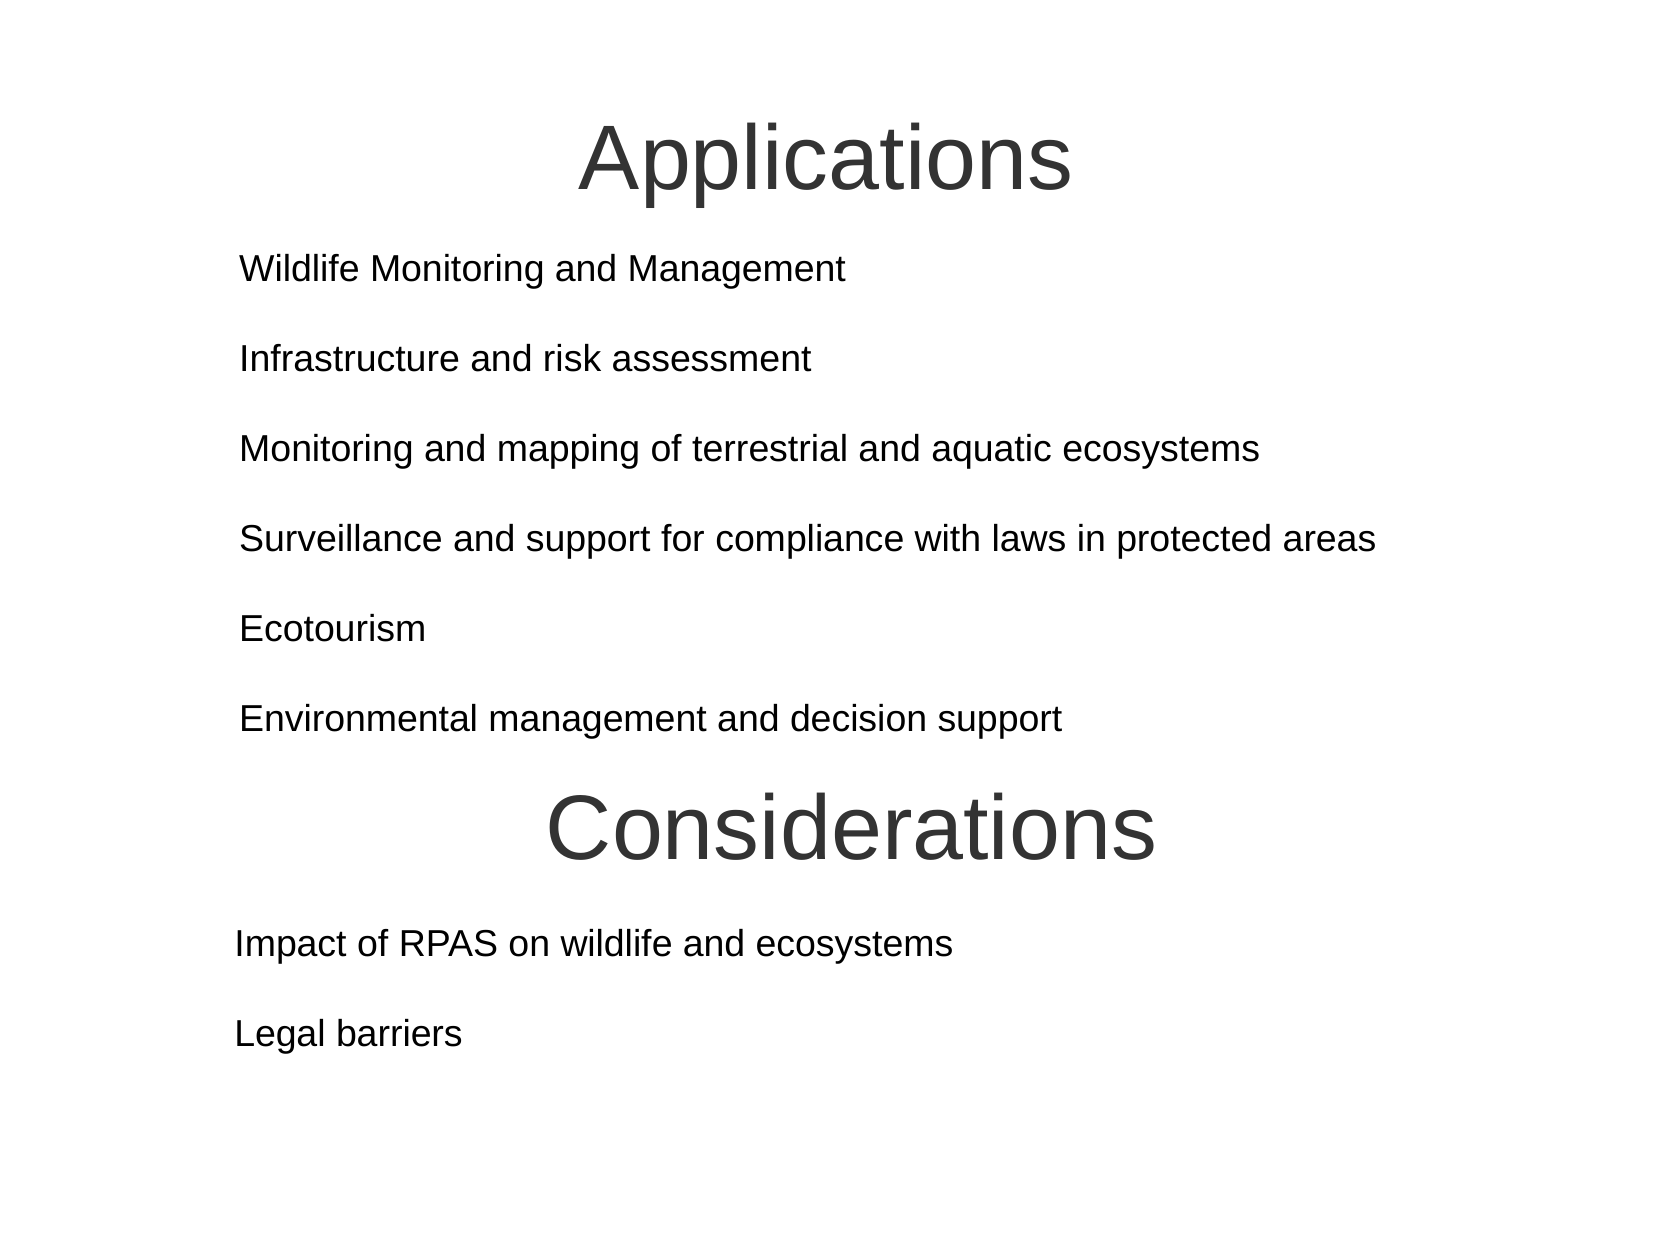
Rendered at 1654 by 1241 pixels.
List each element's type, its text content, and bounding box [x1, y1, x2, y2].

text_box Considerations [540, 720, 1164, 926]
text_box Applications [82, 49, 1571, 257]
text_box Wildlife Monitoring and Management Infrastructure and risk assessment Monitoring and mapping of terrestrial and aquatic ecosystems Surveillance and support for compliance with laws in protected areas Ecotourism Environmental management and decision support [224, 236, 1525, 530]
text_box Impact of RPAS on wildlife and ecosystems Legal barriers [219, 911, 1087, 1066]
